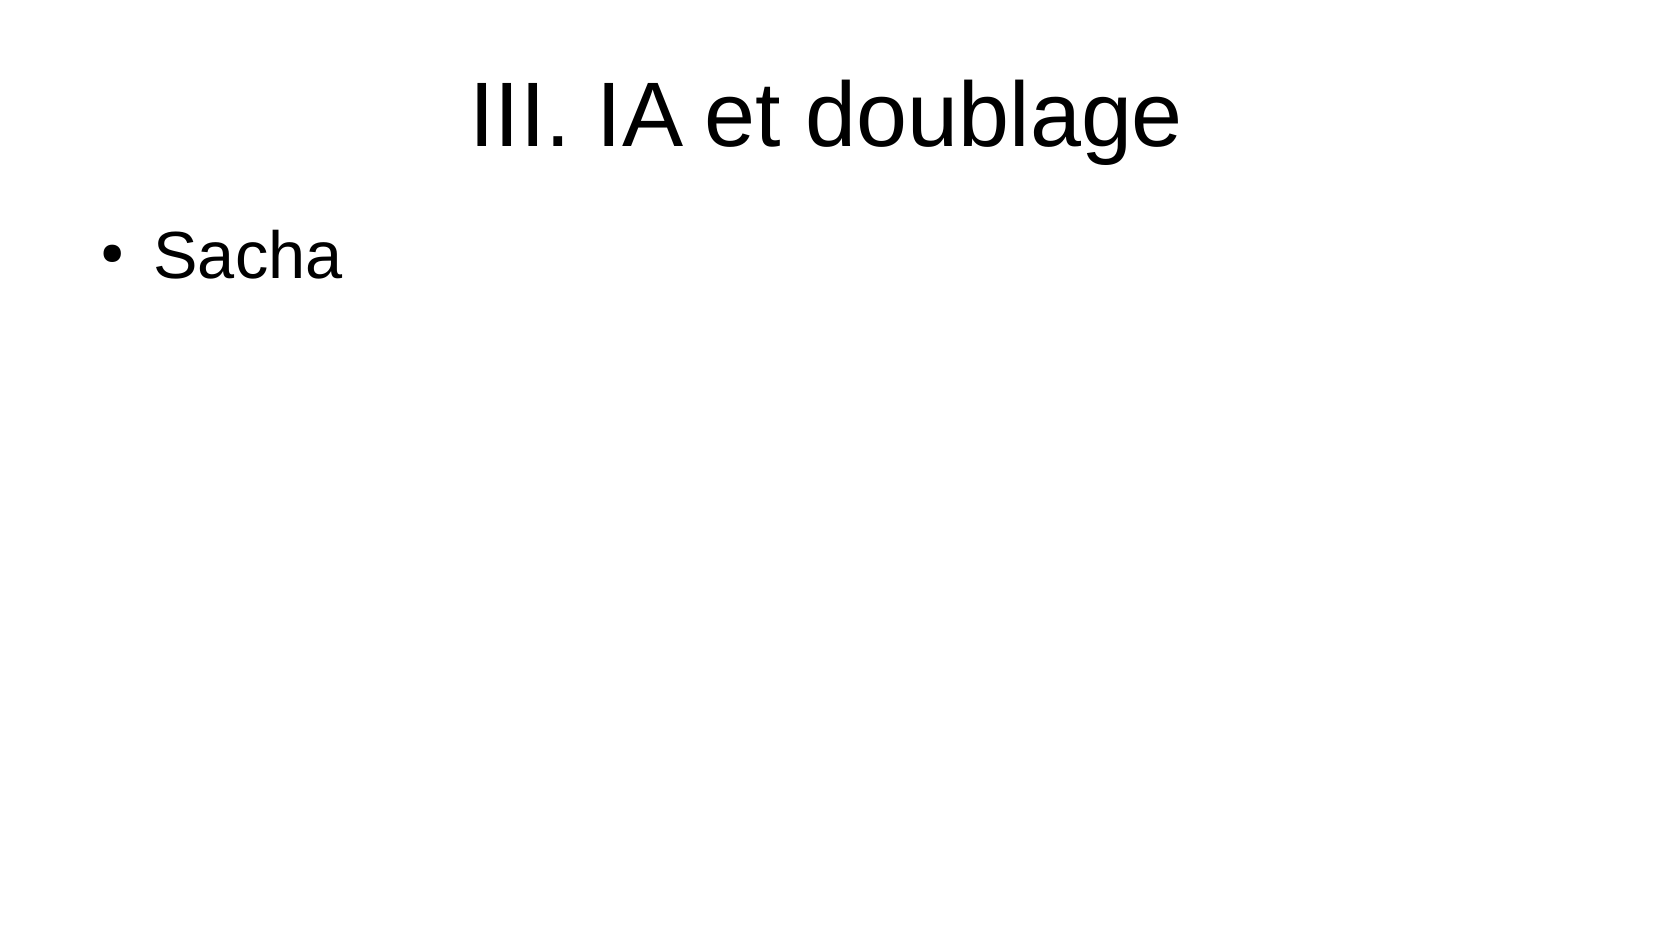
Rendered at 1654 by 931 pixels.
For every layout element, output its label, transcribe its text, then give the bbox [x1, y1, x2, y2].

list Sacha [82, 217, 1571, 758]
title III. IA et doublage [82, 37, 1571, 193]
